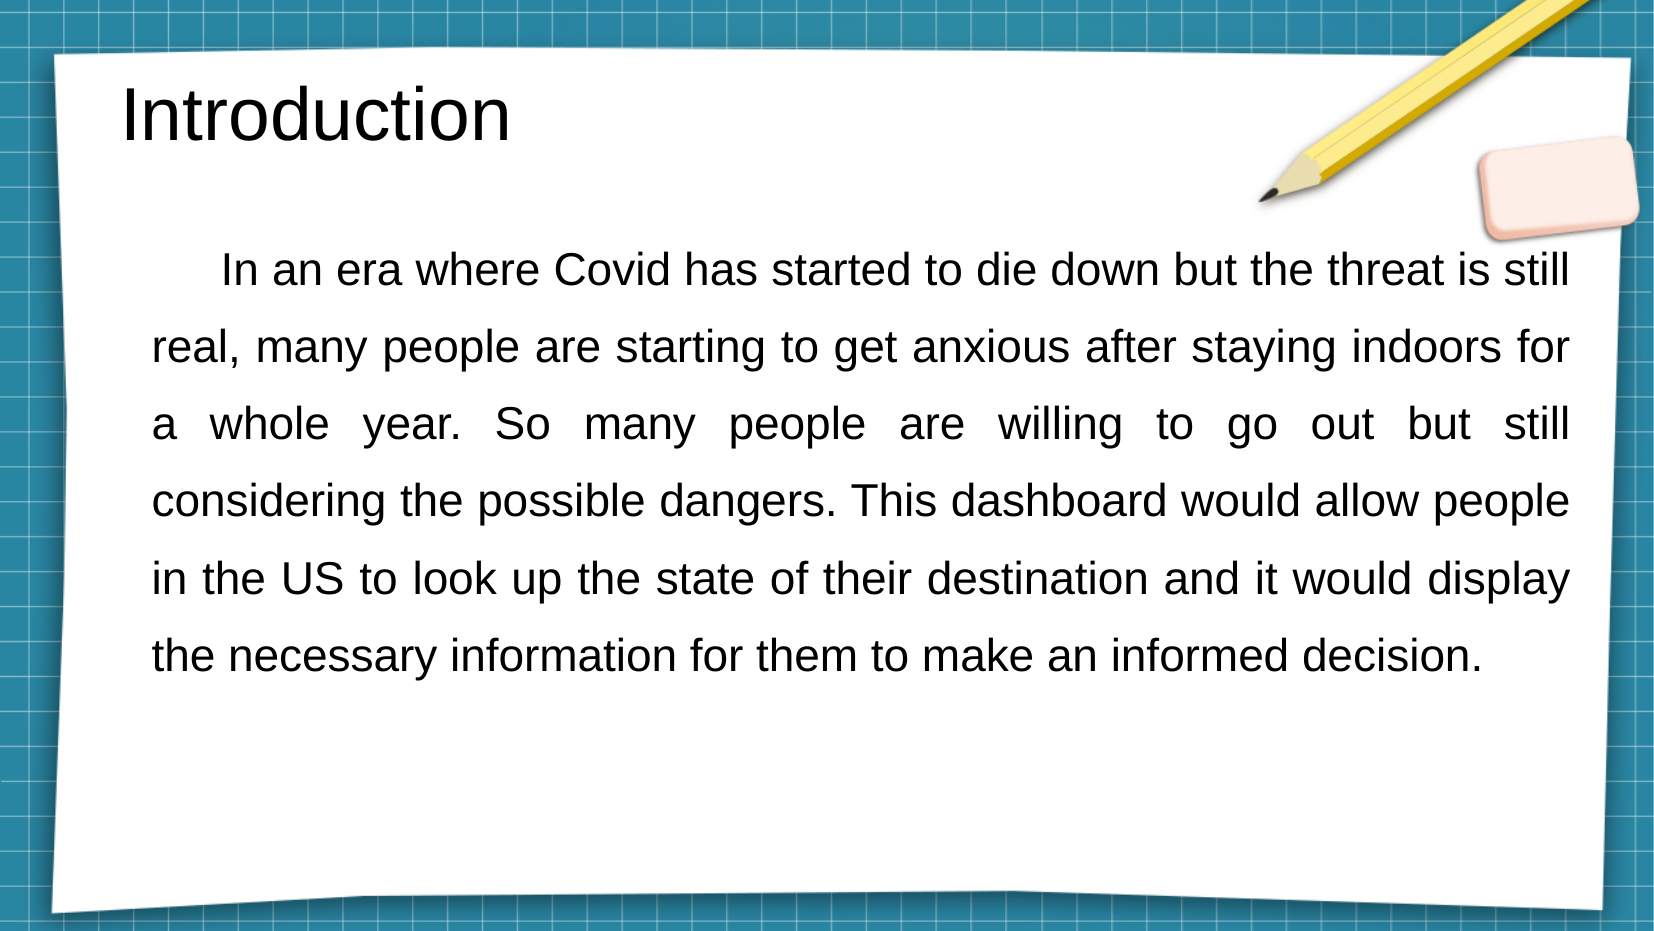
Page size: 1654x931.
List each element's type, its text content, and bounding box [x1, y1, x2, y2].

title Introduction [82, 37, 1571, 193]
picture [0, 0, 1654, 931]
list In an era where Covid has started to die down but the threat is still real, many people are starting to get anxious after staying indoors for a whole year. So many people are willing to go out but still considering the possible dangers. This dashboard would allow people in the US to look up the state of their destination and it would display the necessary information for them to make an informed decision. [82, 217, 1571, 758]
